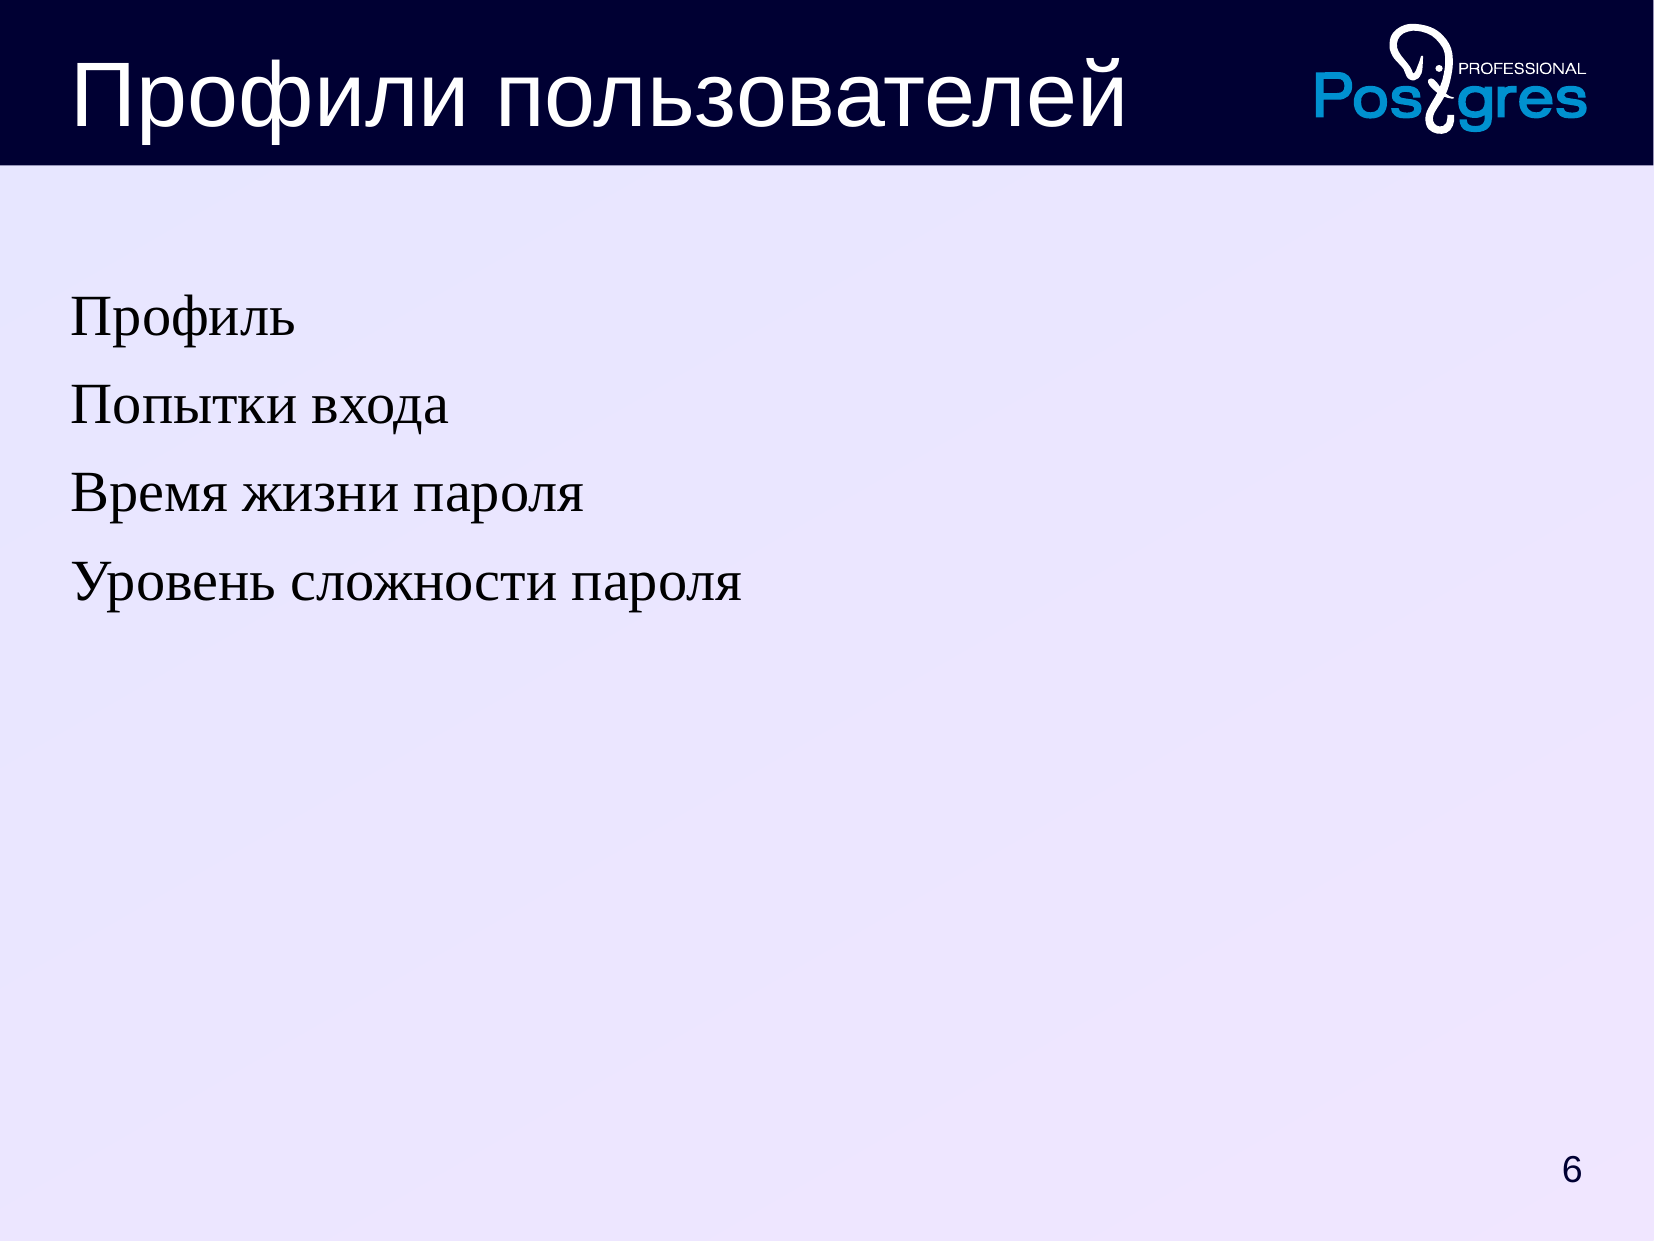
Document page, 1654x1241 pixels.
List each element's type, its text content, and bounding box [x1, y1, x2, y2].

list Профиль Попытки входа Время жизни пароля Уровень сложности пароля [70, 283, 1559, 1003]
title Профили пользователей [70, 43, 1276, 147]
